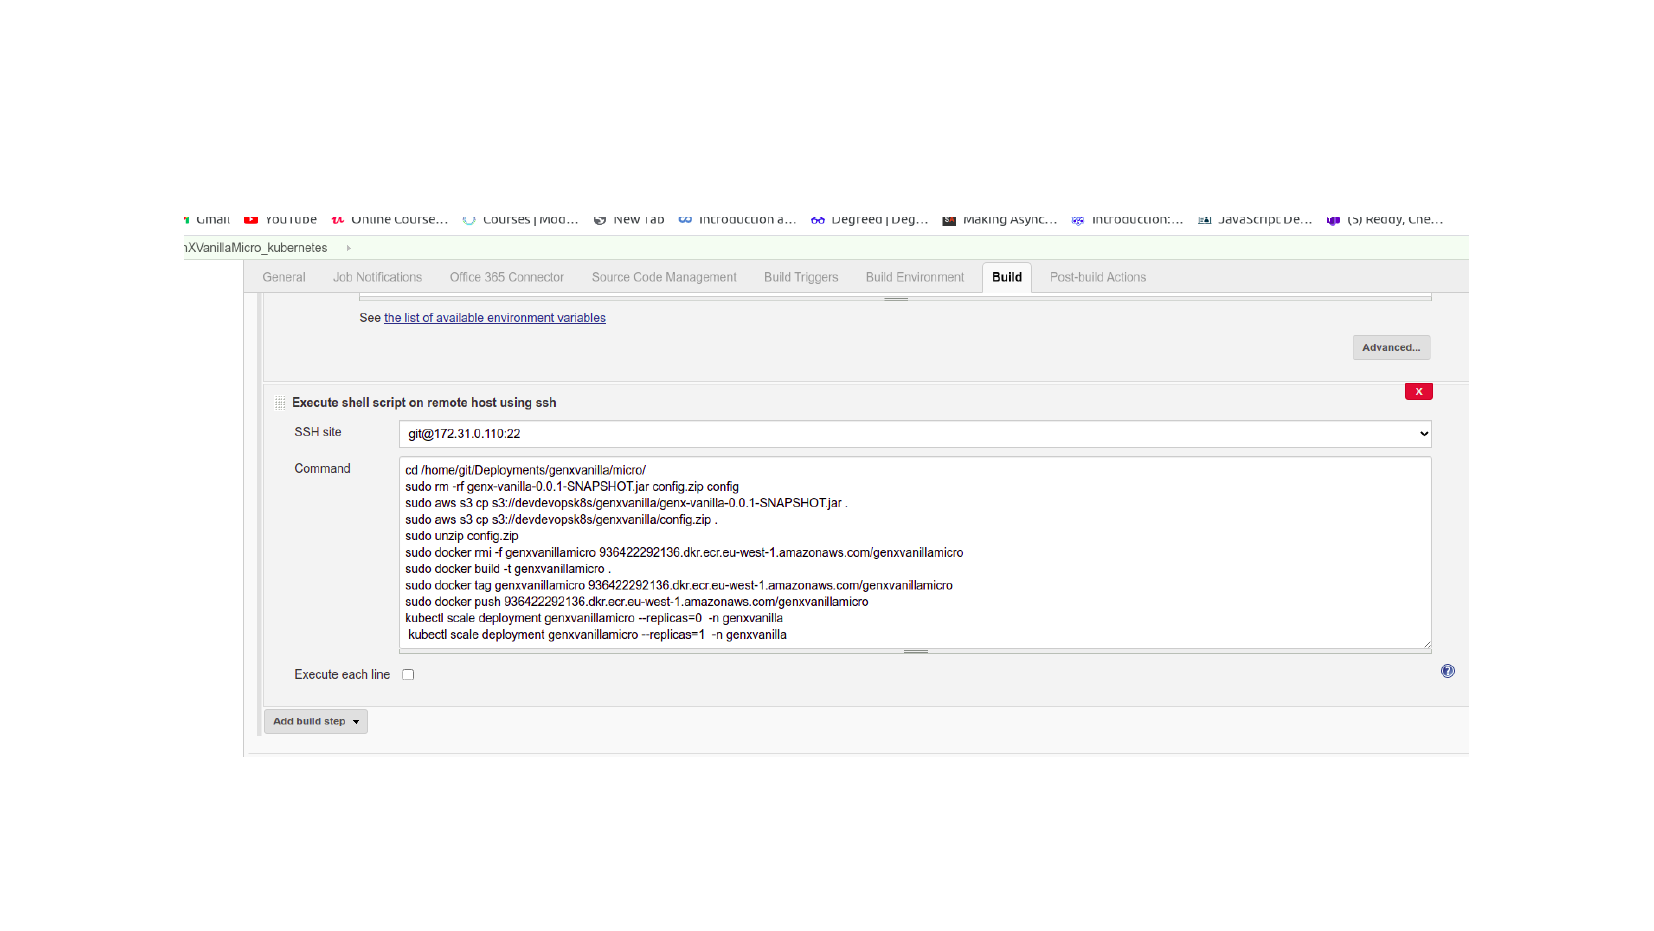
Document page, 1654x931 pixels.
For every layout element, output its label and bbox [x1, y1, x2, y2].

picture [184, 217, 1469, 758]
